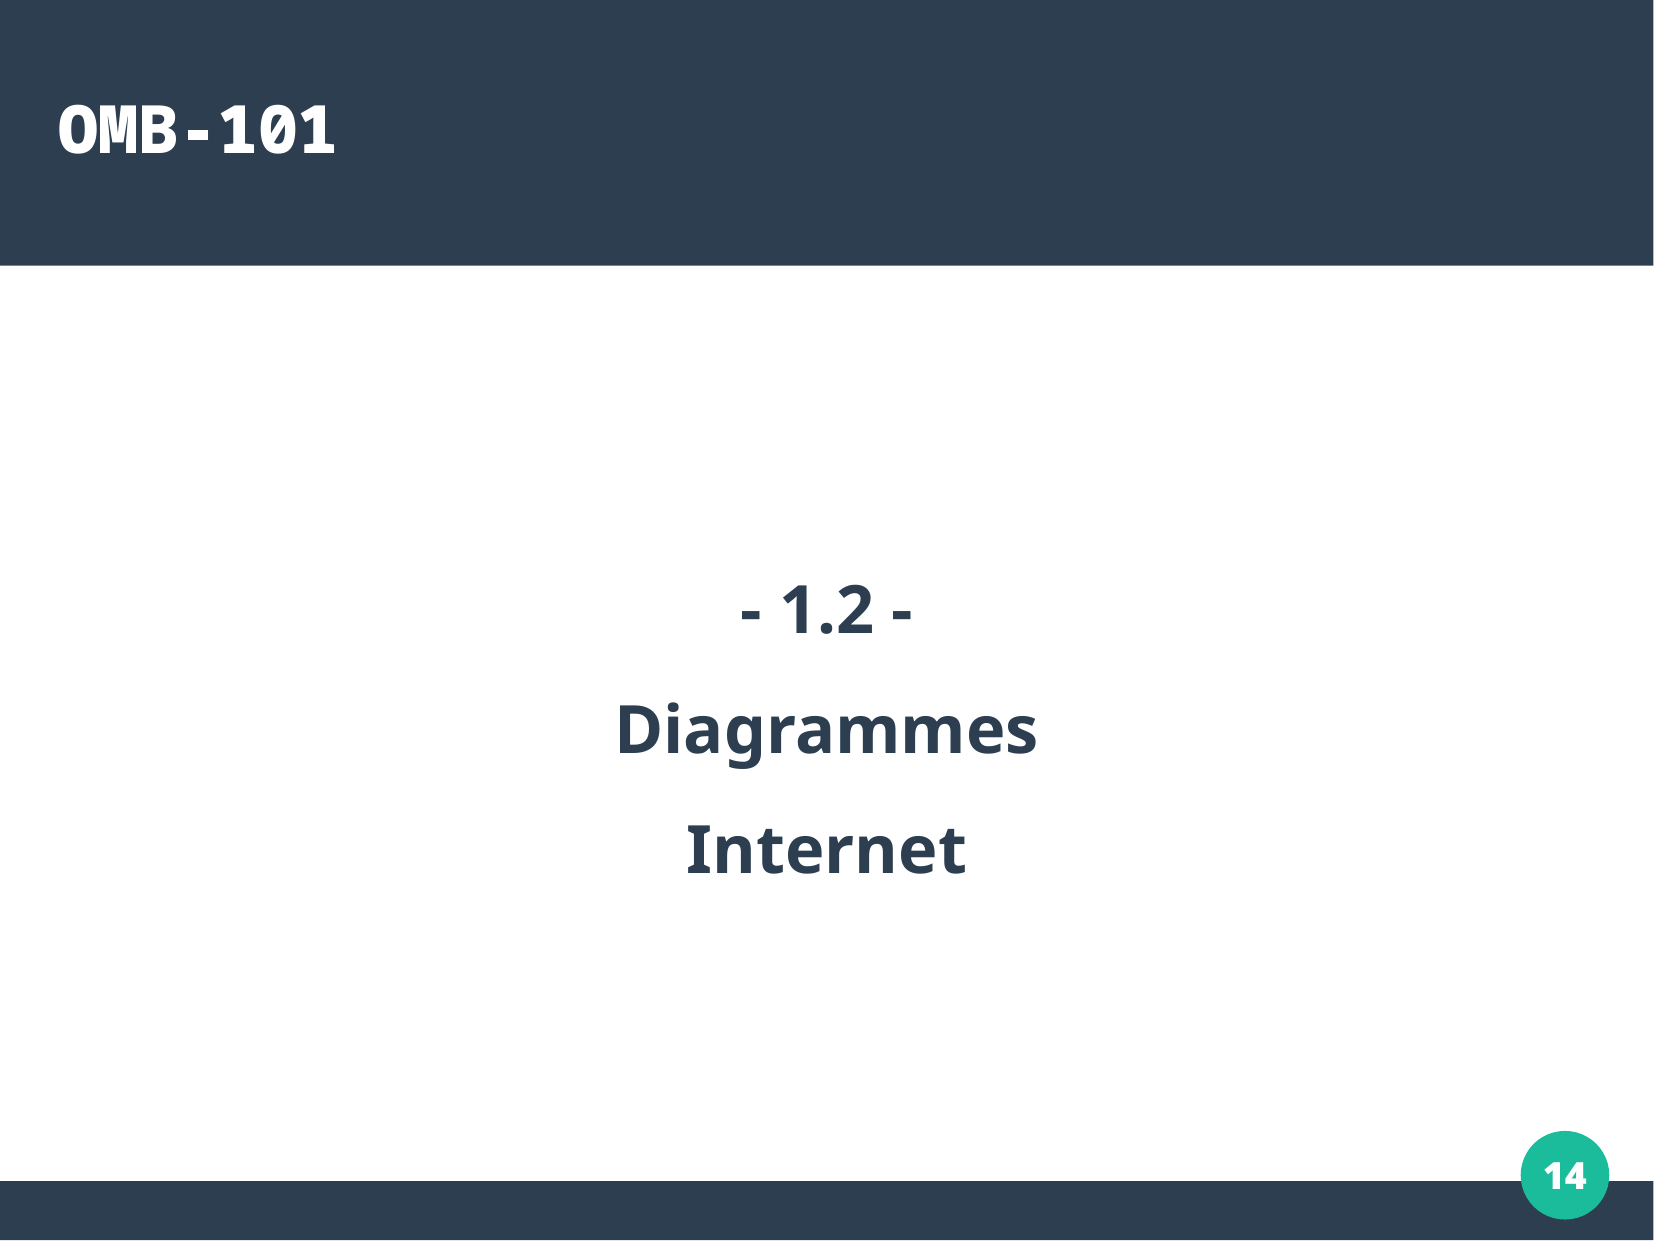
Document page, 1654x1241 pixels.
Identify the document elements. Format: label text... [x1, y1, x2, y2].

title OMB-101 [59, 49, 1595, 207]
list - 1.2 - Diagrammes Internet [0, 270, 1654, 1186]
